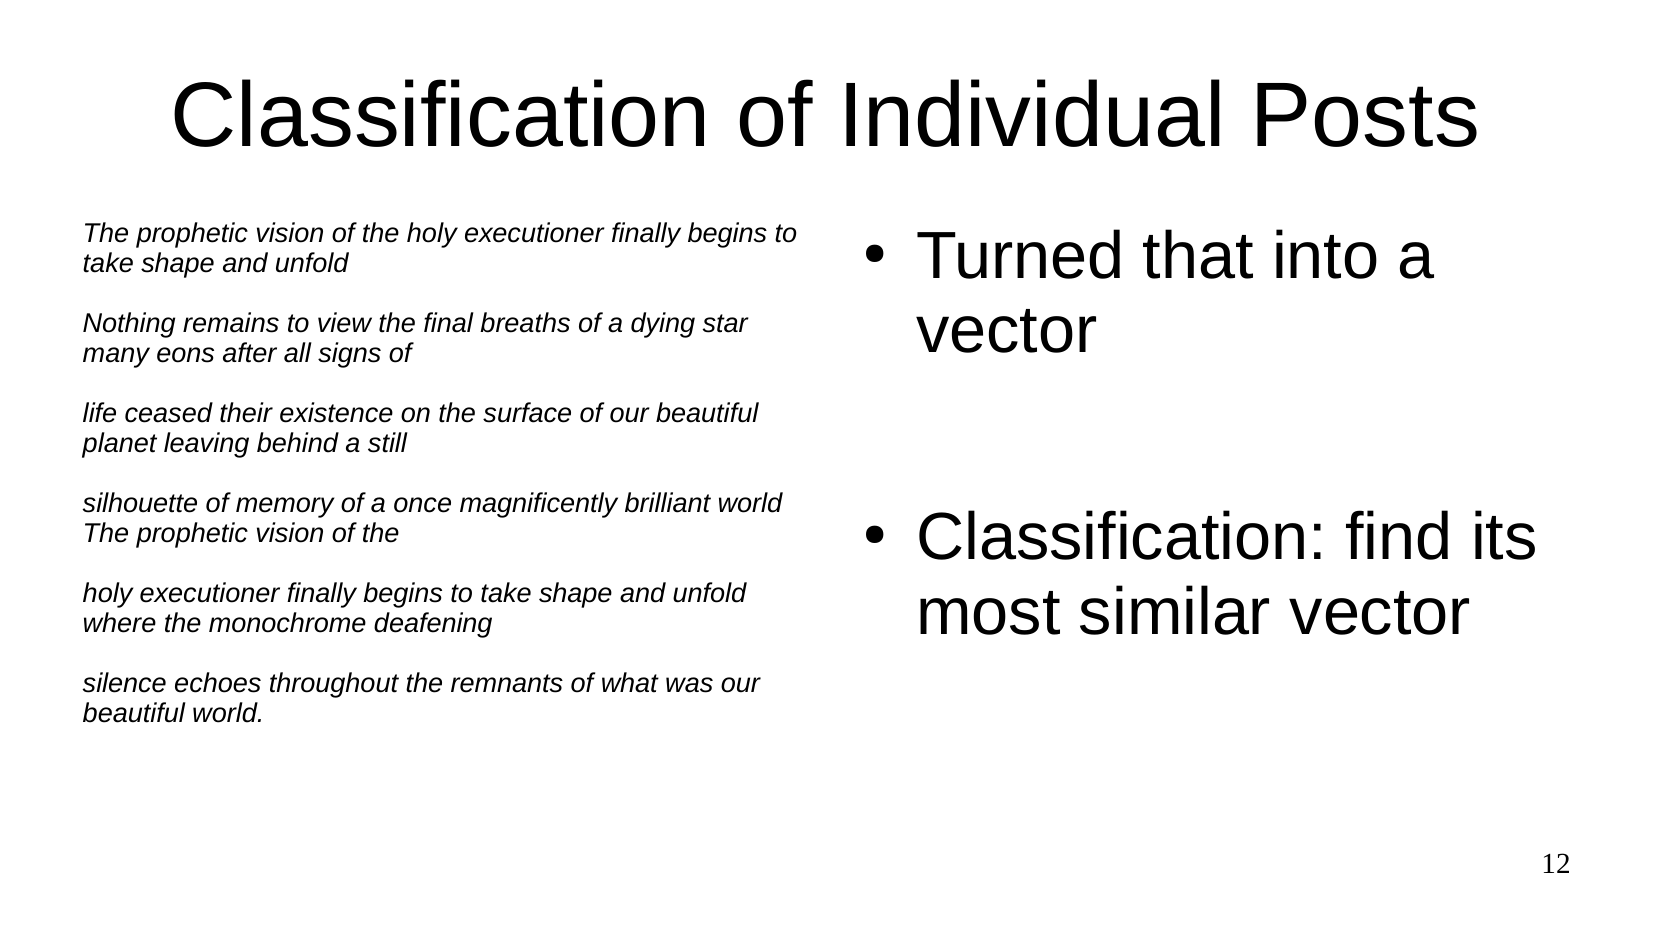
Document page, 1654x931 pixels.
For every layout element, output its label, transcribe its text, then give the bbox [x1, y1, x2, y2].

list Classification: find its most similar vector [845, 499, 1572, 757]
list Turned that into a vector [845, 217, 1572, 475]
list The prophetic vision of the holy executioner finally begins to take shape and unfold Nothing remains to view the final breaths of a dying star many eons after all signs of life ceased their existence on the surface of our beautiful planet leaving behind a still silhouette of memory of a once magnificently brilliant world The prophetic vision of the holy executioner finally begins to take shape and unfold where the monochrome deafening silence echoes throughout the remnants of what was our beautiful world. [82, 217, 809, 758]
title Classification of Individual Posts [82, 37, 1571, 193]
